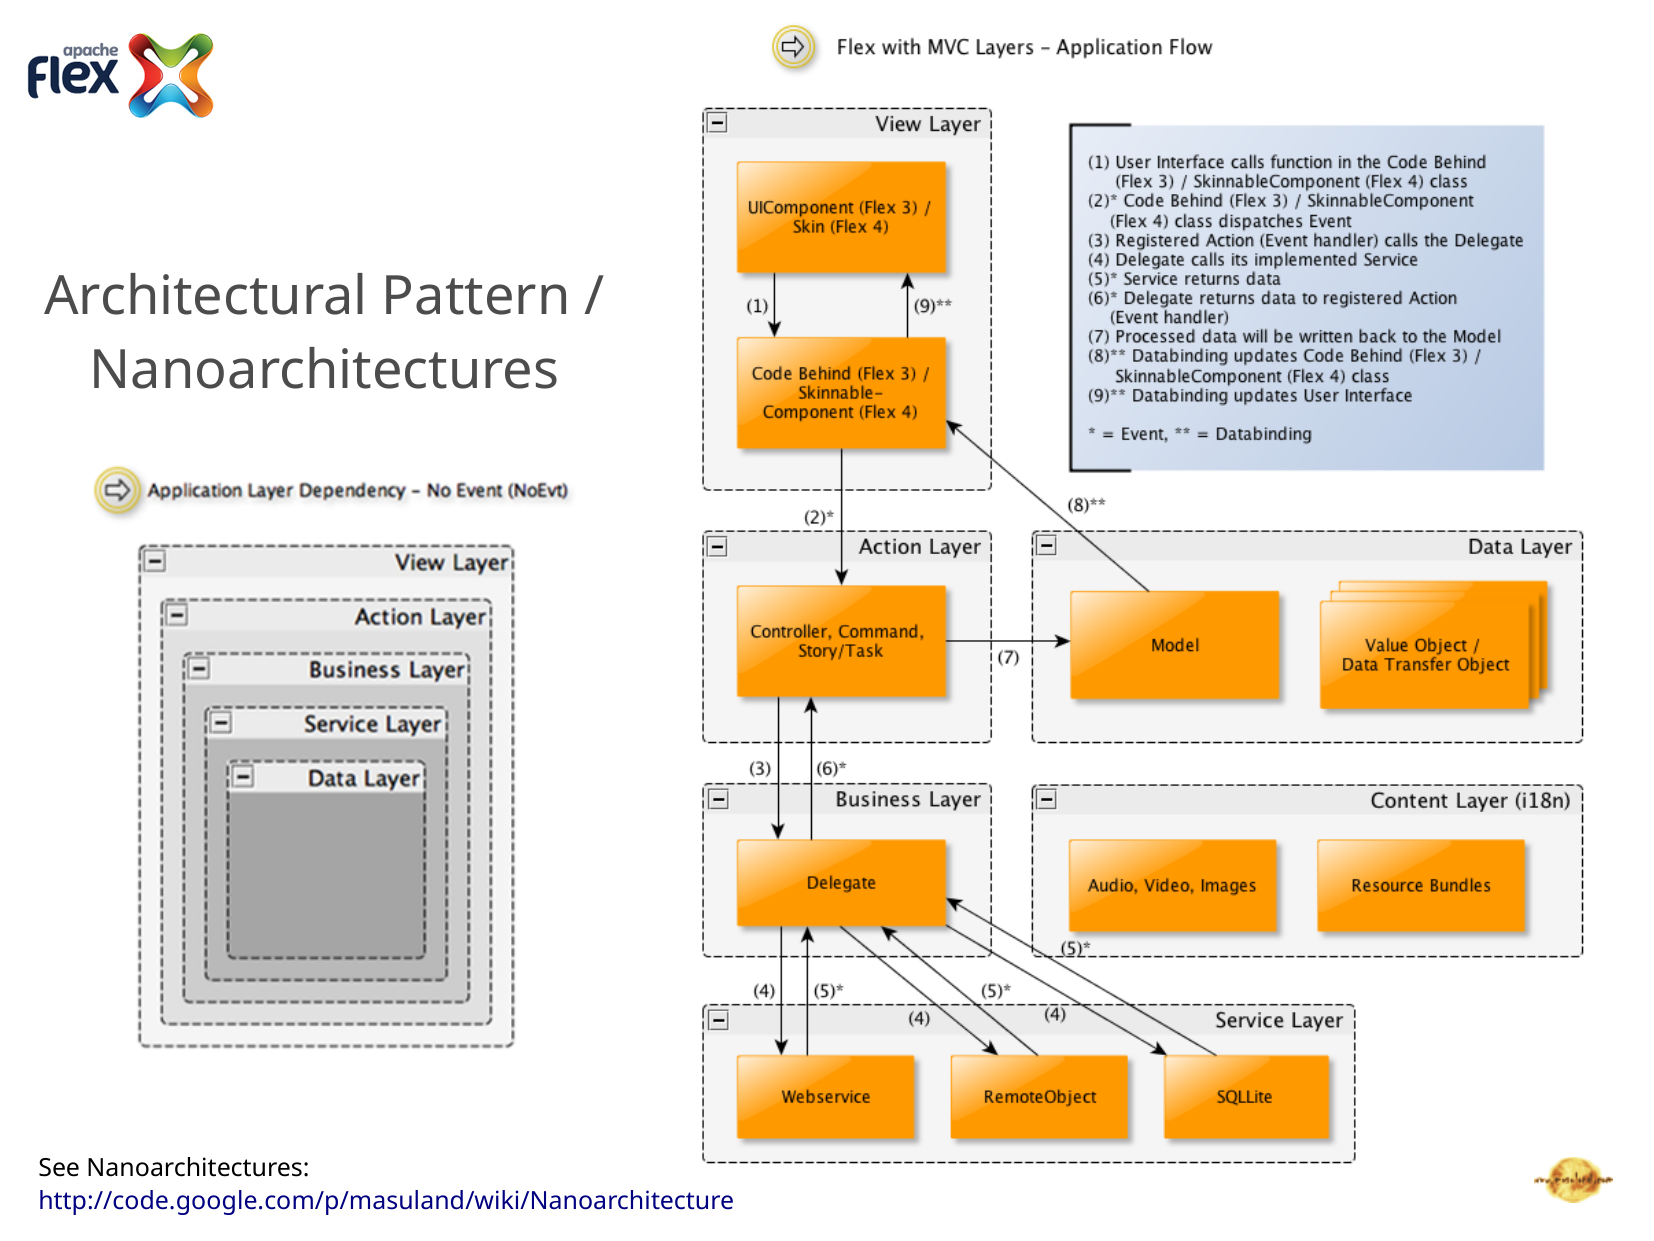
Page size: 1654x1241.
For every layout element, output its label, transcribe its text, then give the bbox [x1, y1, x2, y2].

picture [25, 25, 215, 125]
picture [73, 479, 599, 1069]
title Architectural Pattern / Nanoarchitectures [29, 183, 621, 479]
picture [682, 5, 1613, 1203]
text_box See Nanoarchitectures: http://code.google.com/p/masuland/wiki/Nanoarchitecture [23, 1141, 999, 1218]
